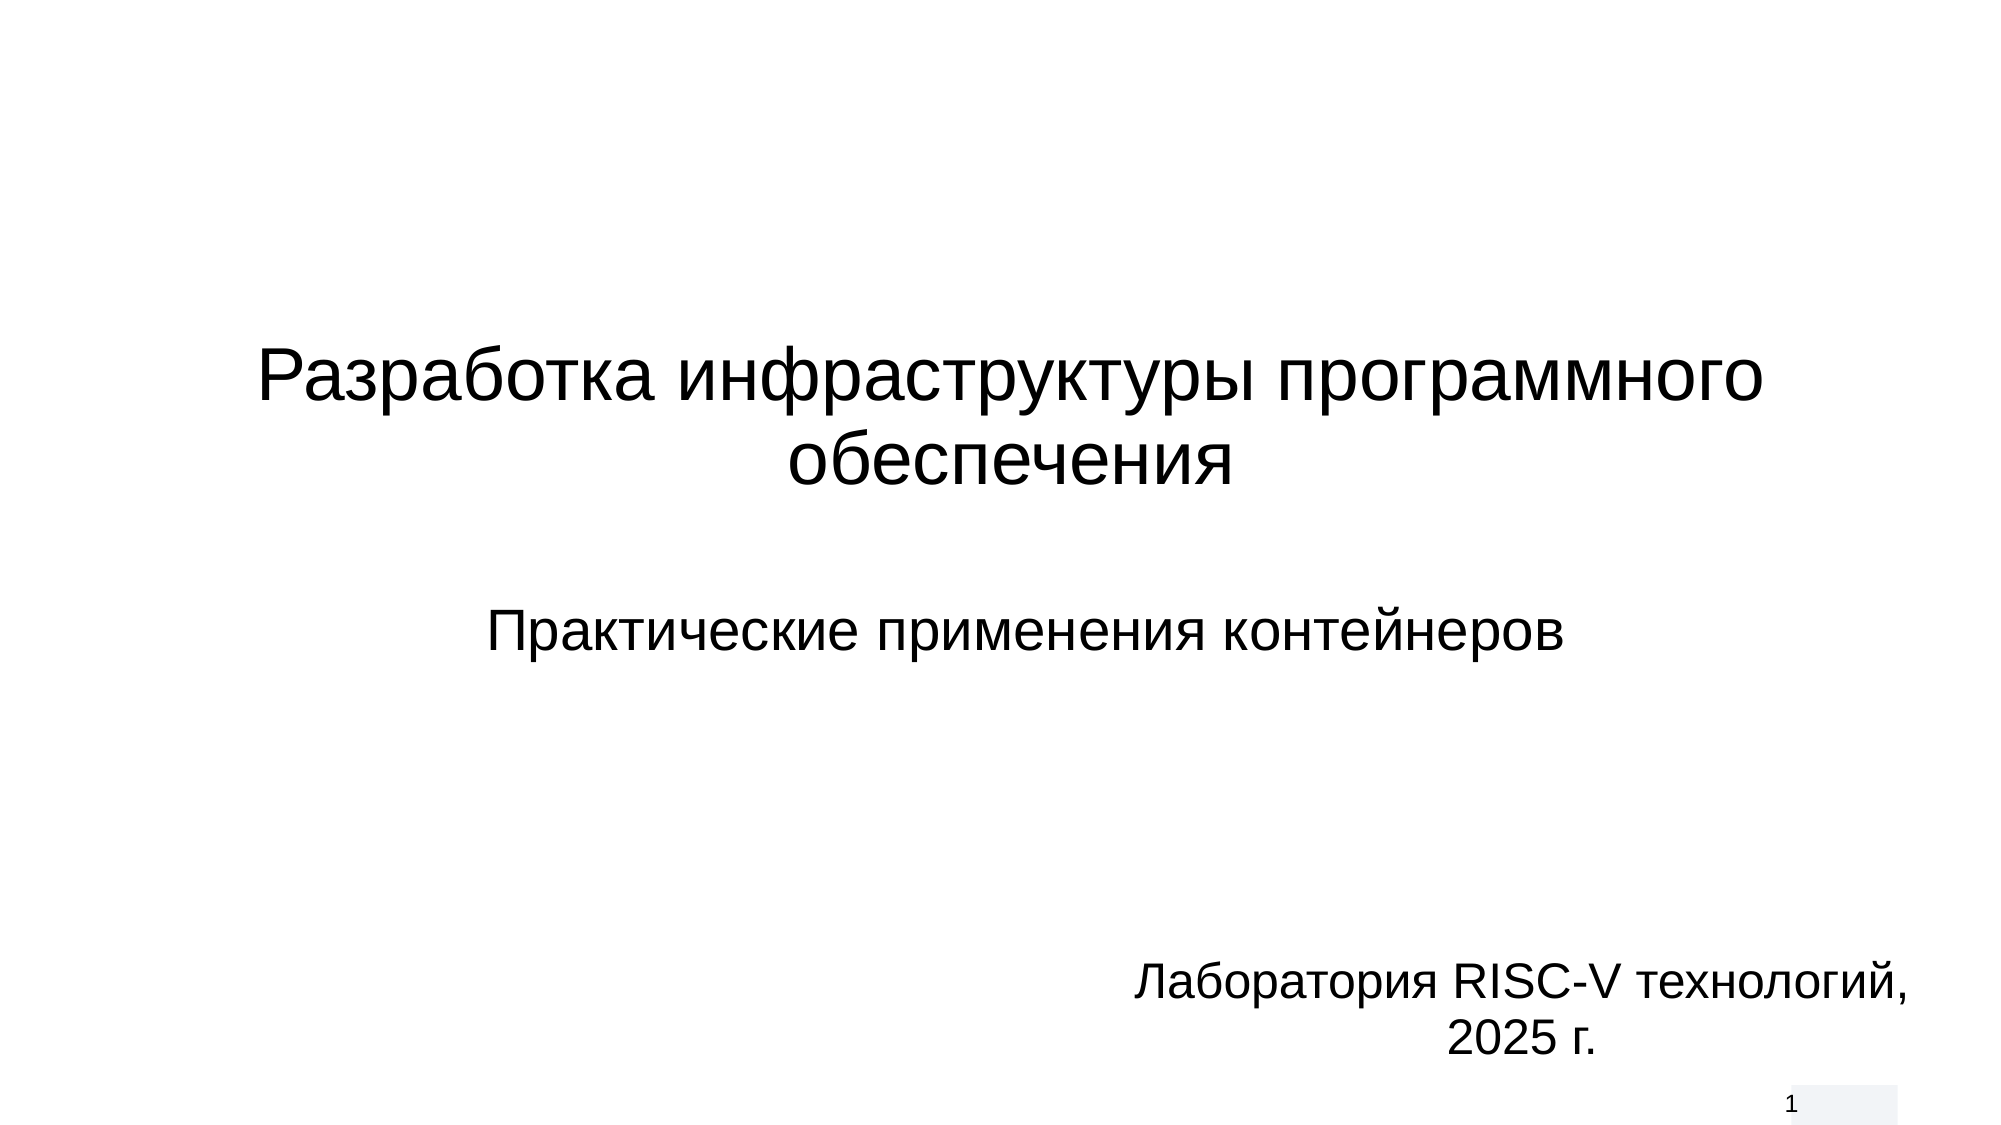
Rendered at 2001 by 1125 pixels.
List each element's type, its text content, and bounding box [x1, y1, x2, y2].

text_box Разработка инфраструктуры программного обеспечения [103, 324, 1920, 508]
text_box Практические применения контейнеров [118, 590, 1935, 680]
text_box <number> [1769, 1082, 1914, 1125]
text_box Лаборатория RISC-V технологий, 2025 г. [1078, 946, 1966, 1073]
